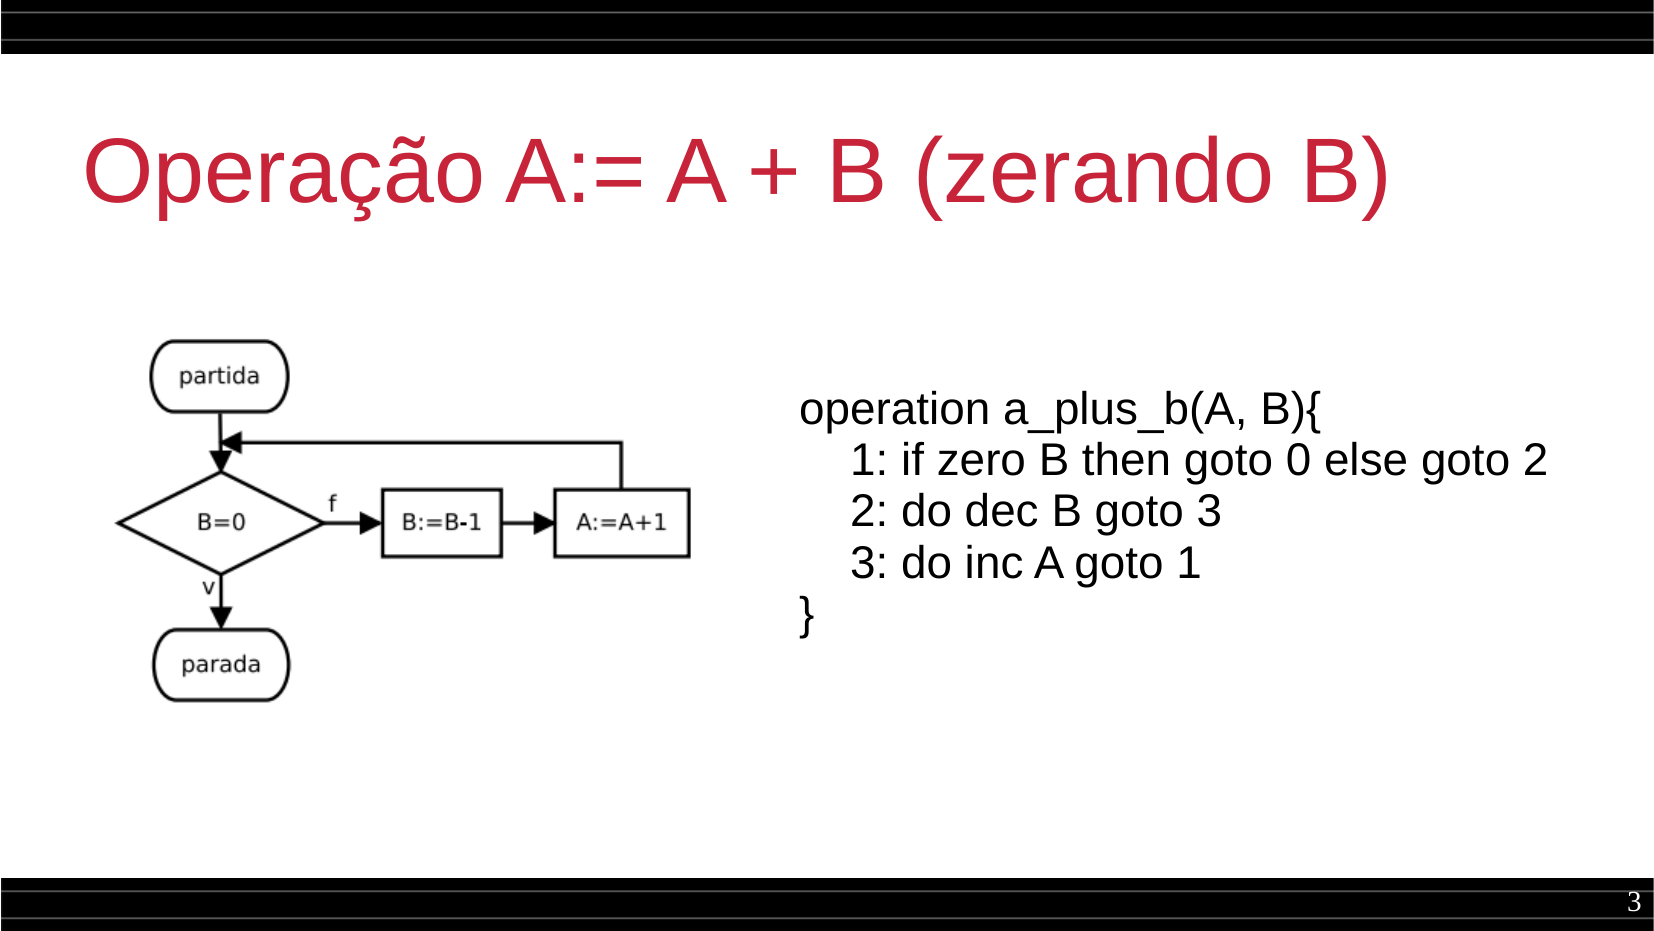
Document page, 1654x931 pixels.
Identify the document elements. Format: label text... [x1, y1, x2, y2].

text_box operation a_plus_b(A, B){ 1: if zero B then goto 0 else goto 2 2: do dec B goto 3 3: do inc A goto 1 } [784, 375, 1635, 689]
picture [1, 0, 1654, 54]
picture [1, 878, 1654, 931]
title Operação A:= A + B (zerando B) [82, 92, 1571, 249]
picture [84, 318, 709, 721]
